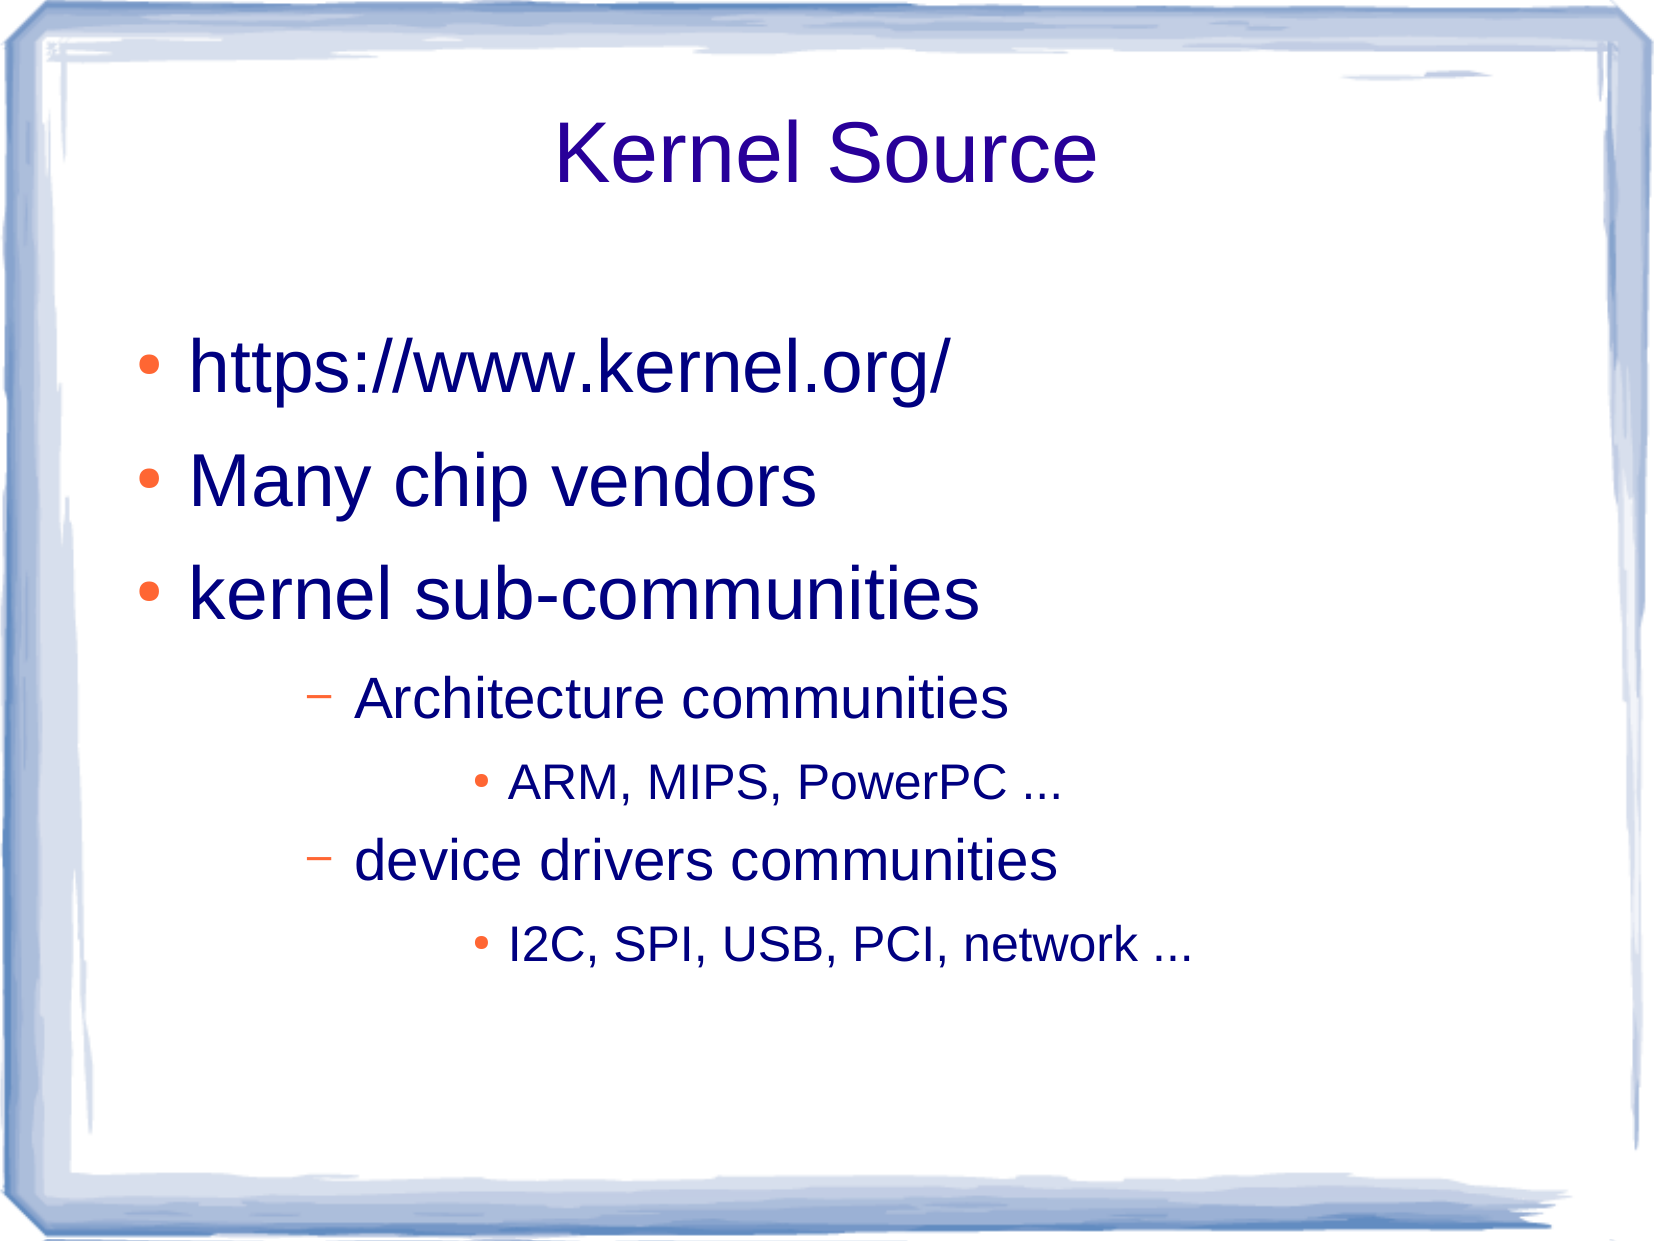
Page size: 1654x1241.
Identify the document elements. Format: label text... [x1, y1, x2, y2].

list https://www.kernel.org/ Many chip vendors kernel sub-communities Architecture communities ARM, MIPS, PowerPC ... device drivers communities I2C, SPI, USB, PCI, network ... [118, 324, 1571, 1045]
title Kernel Source [82, 49, 1571, 257]
picture [0, 0, 1654, 1241]
